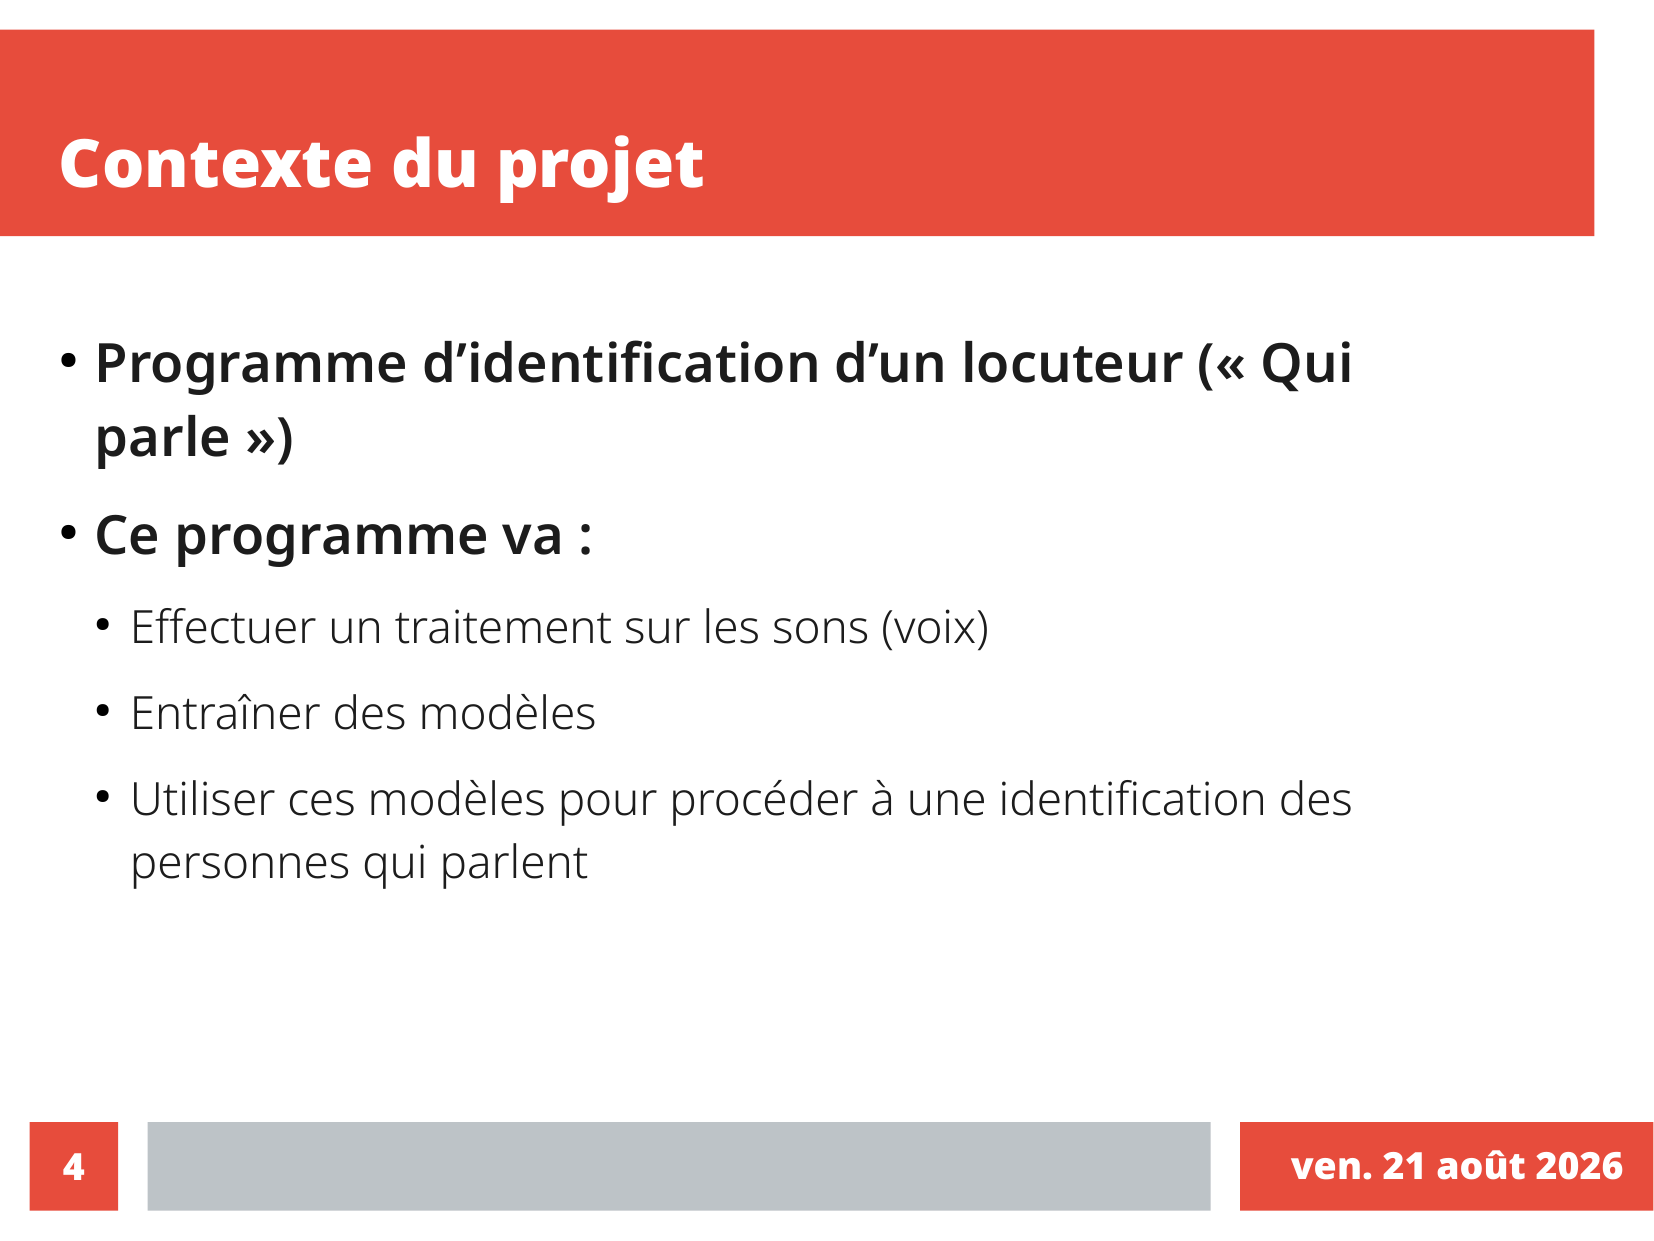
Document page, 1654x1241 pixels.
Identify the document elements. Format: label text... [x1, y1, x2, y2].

list Programme d’identification d’un locuteur (« Qui parle ») Ce programme va : Effectuer un traitement sur les sons (voix) Entraîner des modèles Utiliser ces modèles pour procéder à une identification des personnes qui parlent [59, 324, 1565, 1093]
title Contexte du projet [59, 59, 1595, 207]
